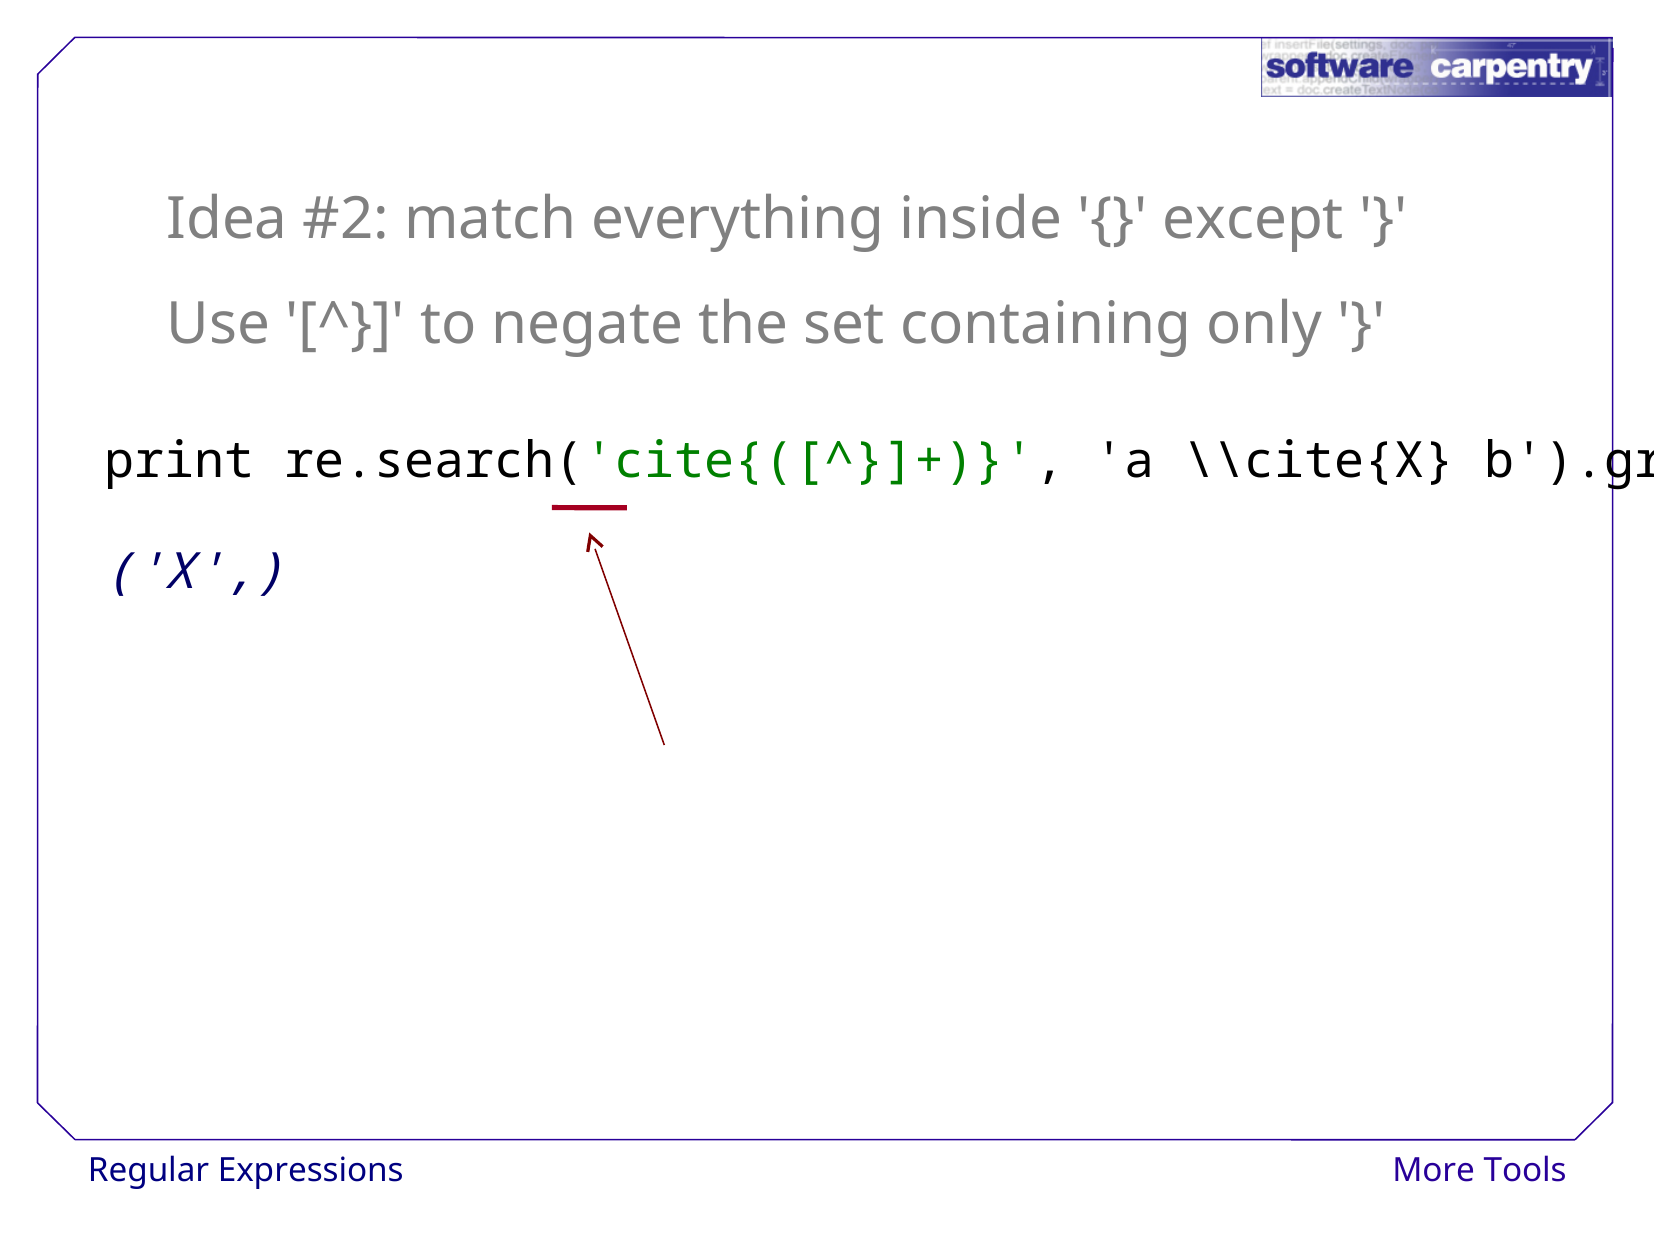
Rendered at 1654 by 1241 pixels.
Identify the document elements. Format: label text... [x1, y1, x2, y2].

picture [1261, 39, 1613, 97]
text_box Idea #2: match everything inside '{}' except '}' Use '[^}]' to negate the set containing only '}' [151, 137, 1530, 364]
text_box print re.search('cite{([^}]+)}', 'a \\cite{X} b').groups() ('X',) [89, 425, 1512, 613]
